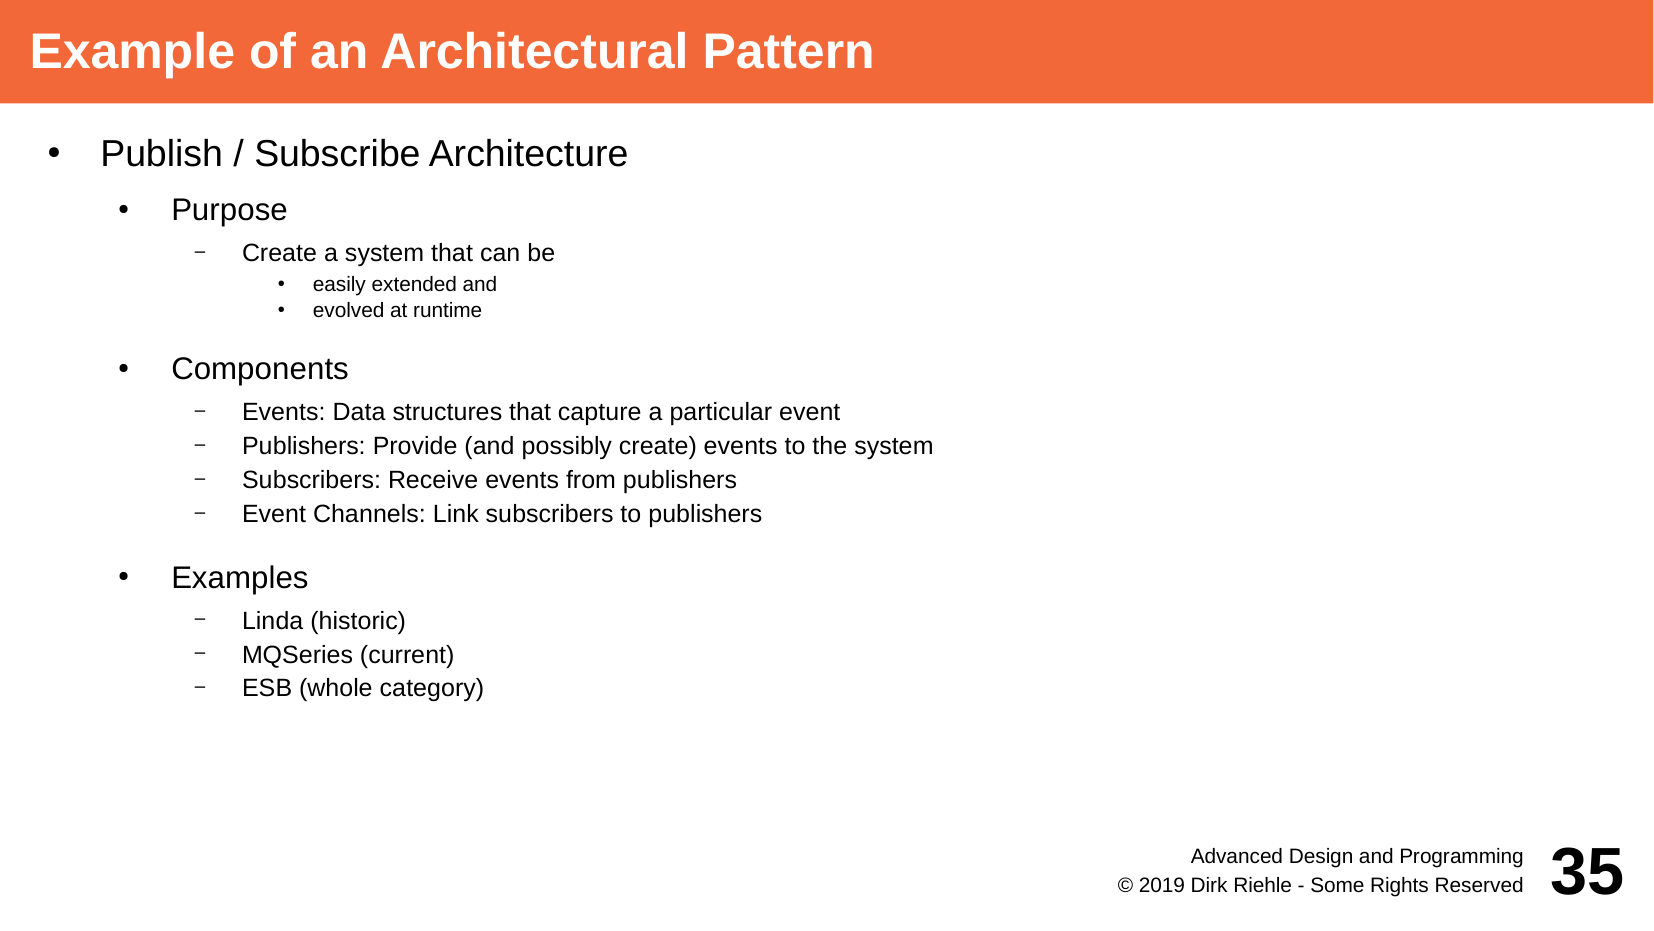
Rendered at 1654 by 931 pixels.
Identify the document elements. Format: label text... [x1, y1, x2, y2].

list Publish / Subscribe Architecture Purpose Create a system that can be easily extended and evolved at runtime Components Events: Data structures that capture a particular event Publishers: Provide (and possibly create) events to the system Subscribers: Receive events from publishers Event Channels: Link subscribers to publishers Examples Linda (historic) MQSeries (current) ESB (whole category) [29, 132, 1625, 813]
title Example of an Architectural Pattern [0, 0, 1654, 104]
